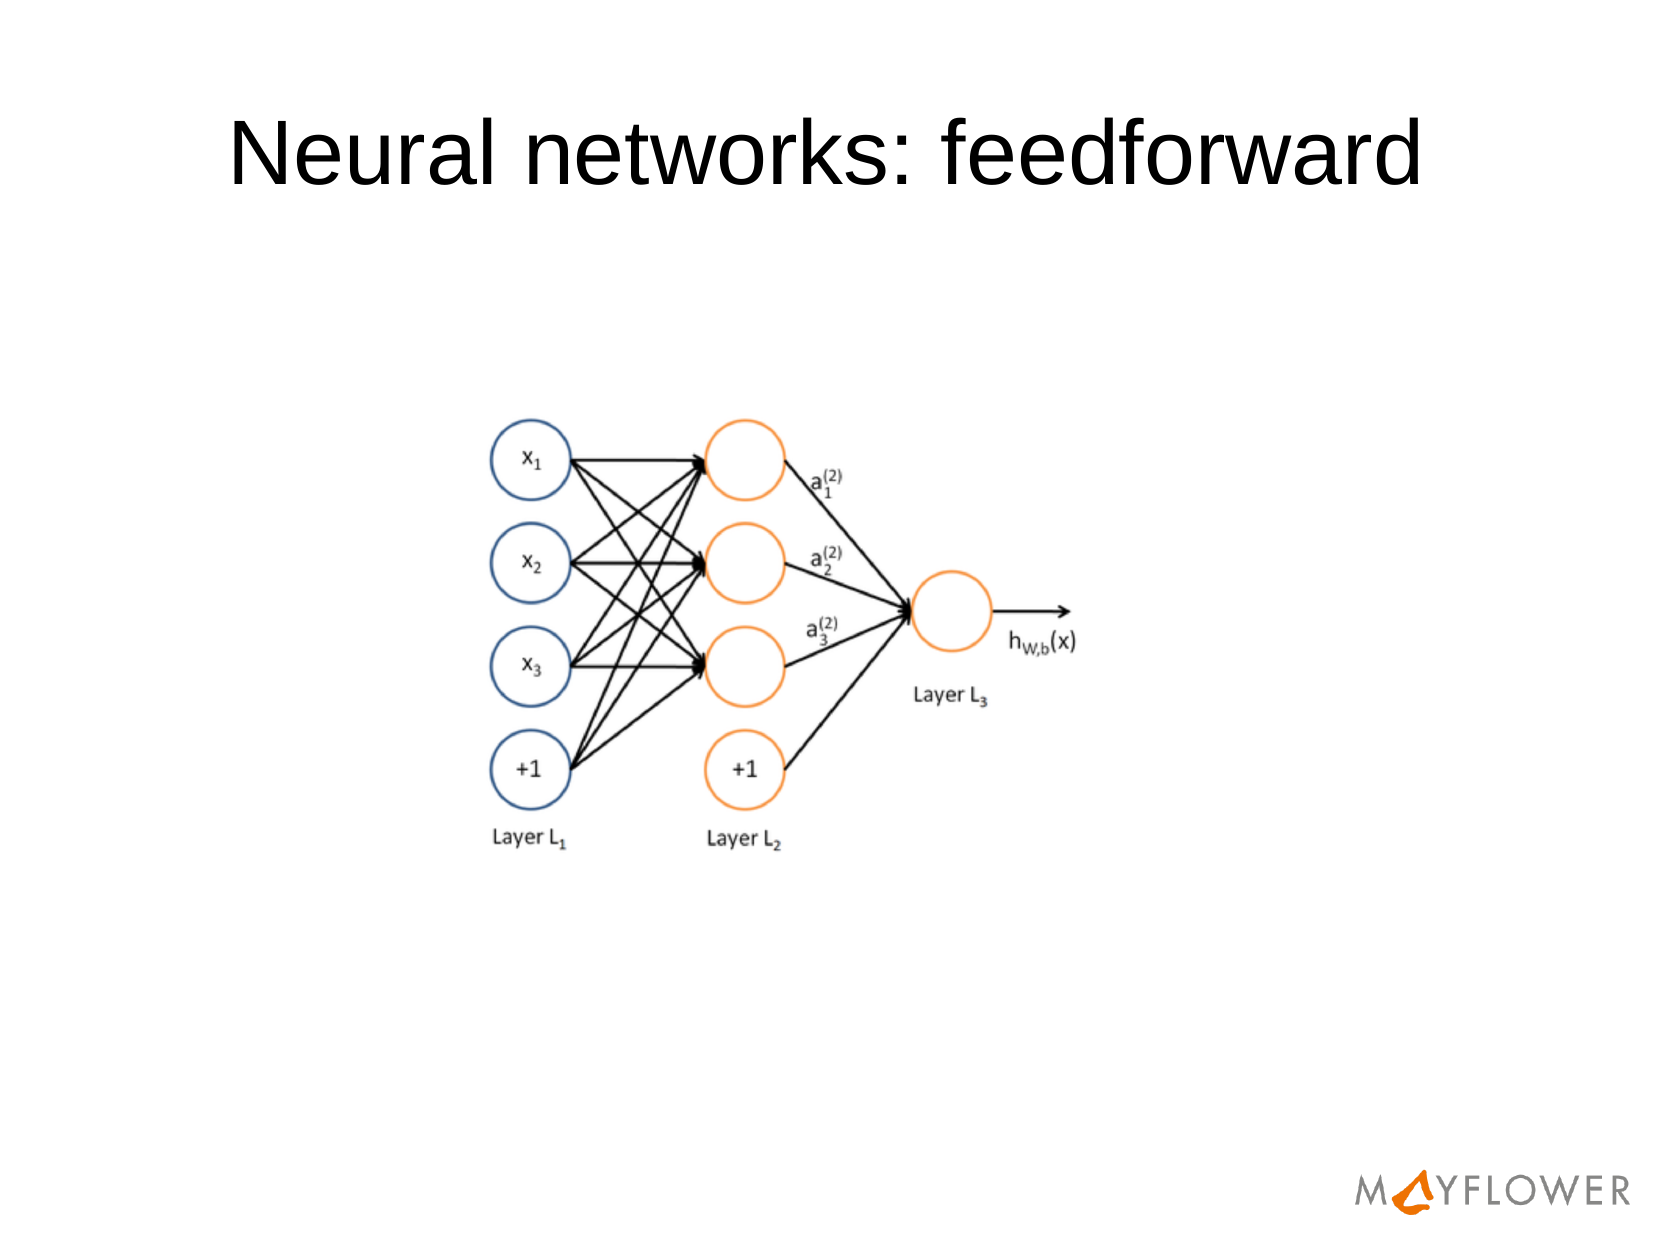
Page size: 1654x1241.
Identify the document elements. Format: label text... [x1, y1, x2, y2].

title Neural networks: feedforward [82, 49, 1571, 257]
picture [1355, 1169, 1630, 1215]
picture [472, 413, 1098, 855]
